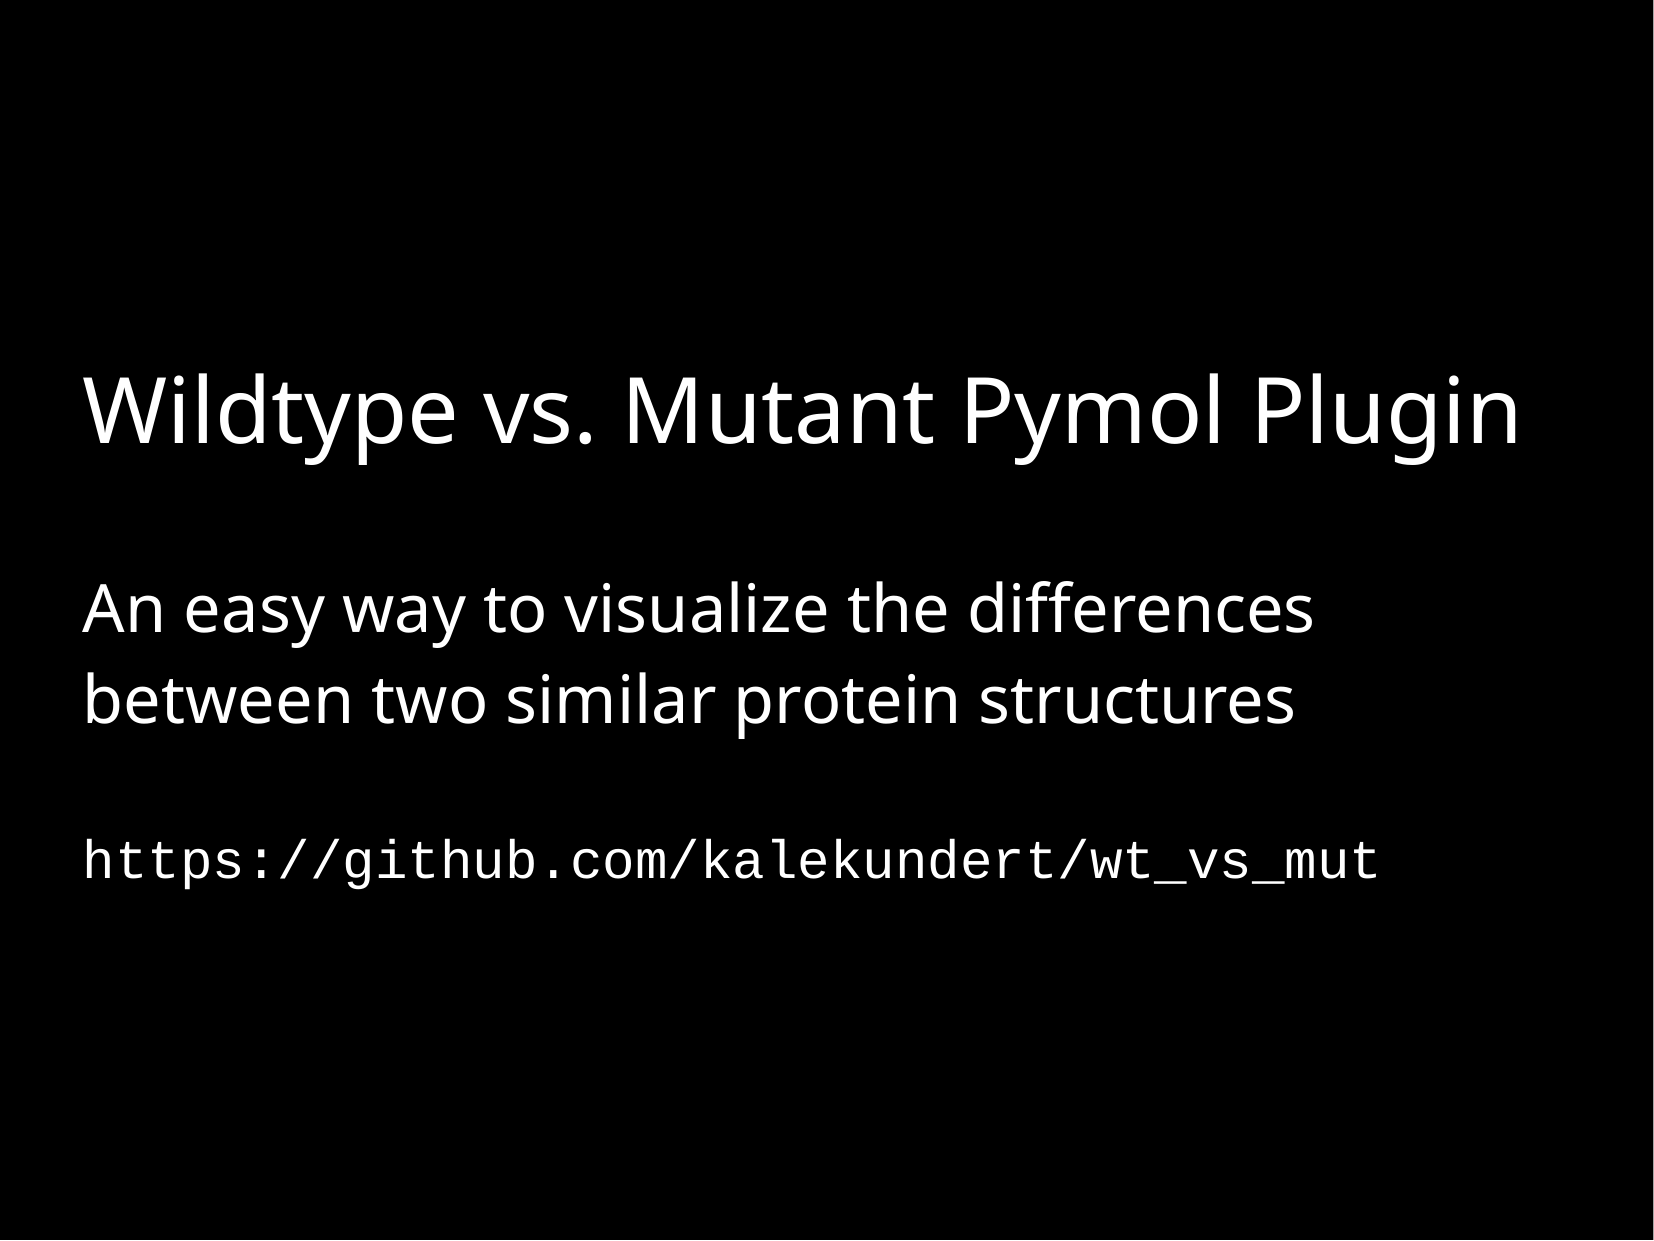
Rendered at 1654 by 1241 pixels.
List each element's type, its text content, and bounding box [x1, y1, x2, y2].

subtitle Wildtype vs. Mutant Pymol Plugin An easy way to visualize the differences between two similar protein structures https://github.com/kalekundert/wt_vs_mut [82, 140, 1571, 1101]
